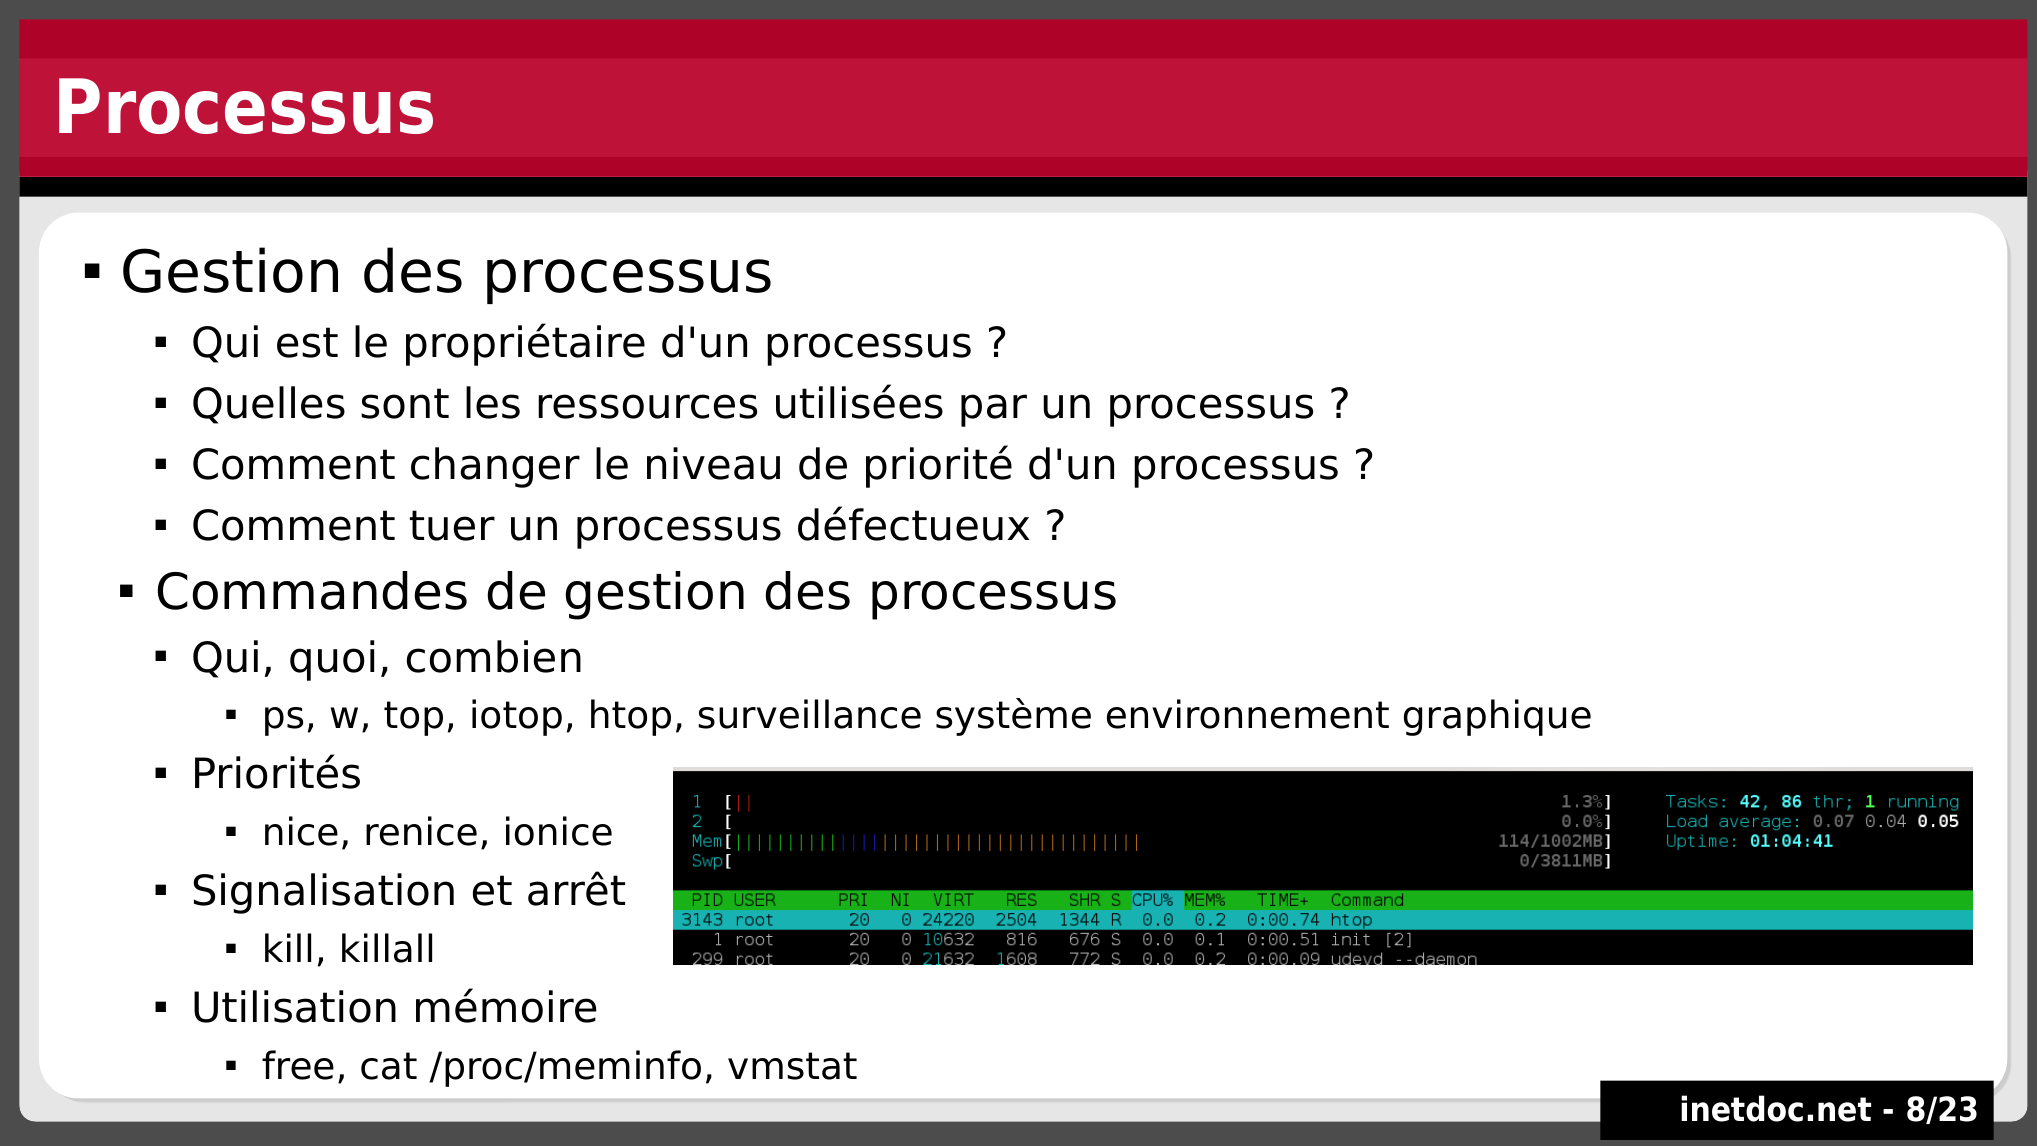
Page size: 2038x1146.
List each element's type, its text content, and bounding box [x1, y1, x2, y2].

picture [673, 767, 1973, 965]
text_box [19, 19, 2028, 59]
text_box Gestion des processus Qui est le propriétaire d'un processus ? Quelles sont les ressources utilisées par un processus ? Comment changer le niveau de priorité d'un processus ? Comment tuer un processus défectueux ? Commandes de gestion des processus Qui, quoi, combien ps, w, top, iotop, htop, surveillance système environnement graphique Priorités nice, renice, ionice Signalisation et arrêt kill, killall Utilisation mémoire free, cat /proc/meminfo, vmstat [38, 212, 2008, 1099]
text_box inetdoc.net - <numéro>/23 [1600, 1080, 1994, 1140]
text_box Processus [19, 59, 2028, 157]
text_box [19, 157, 2028, 1122]
